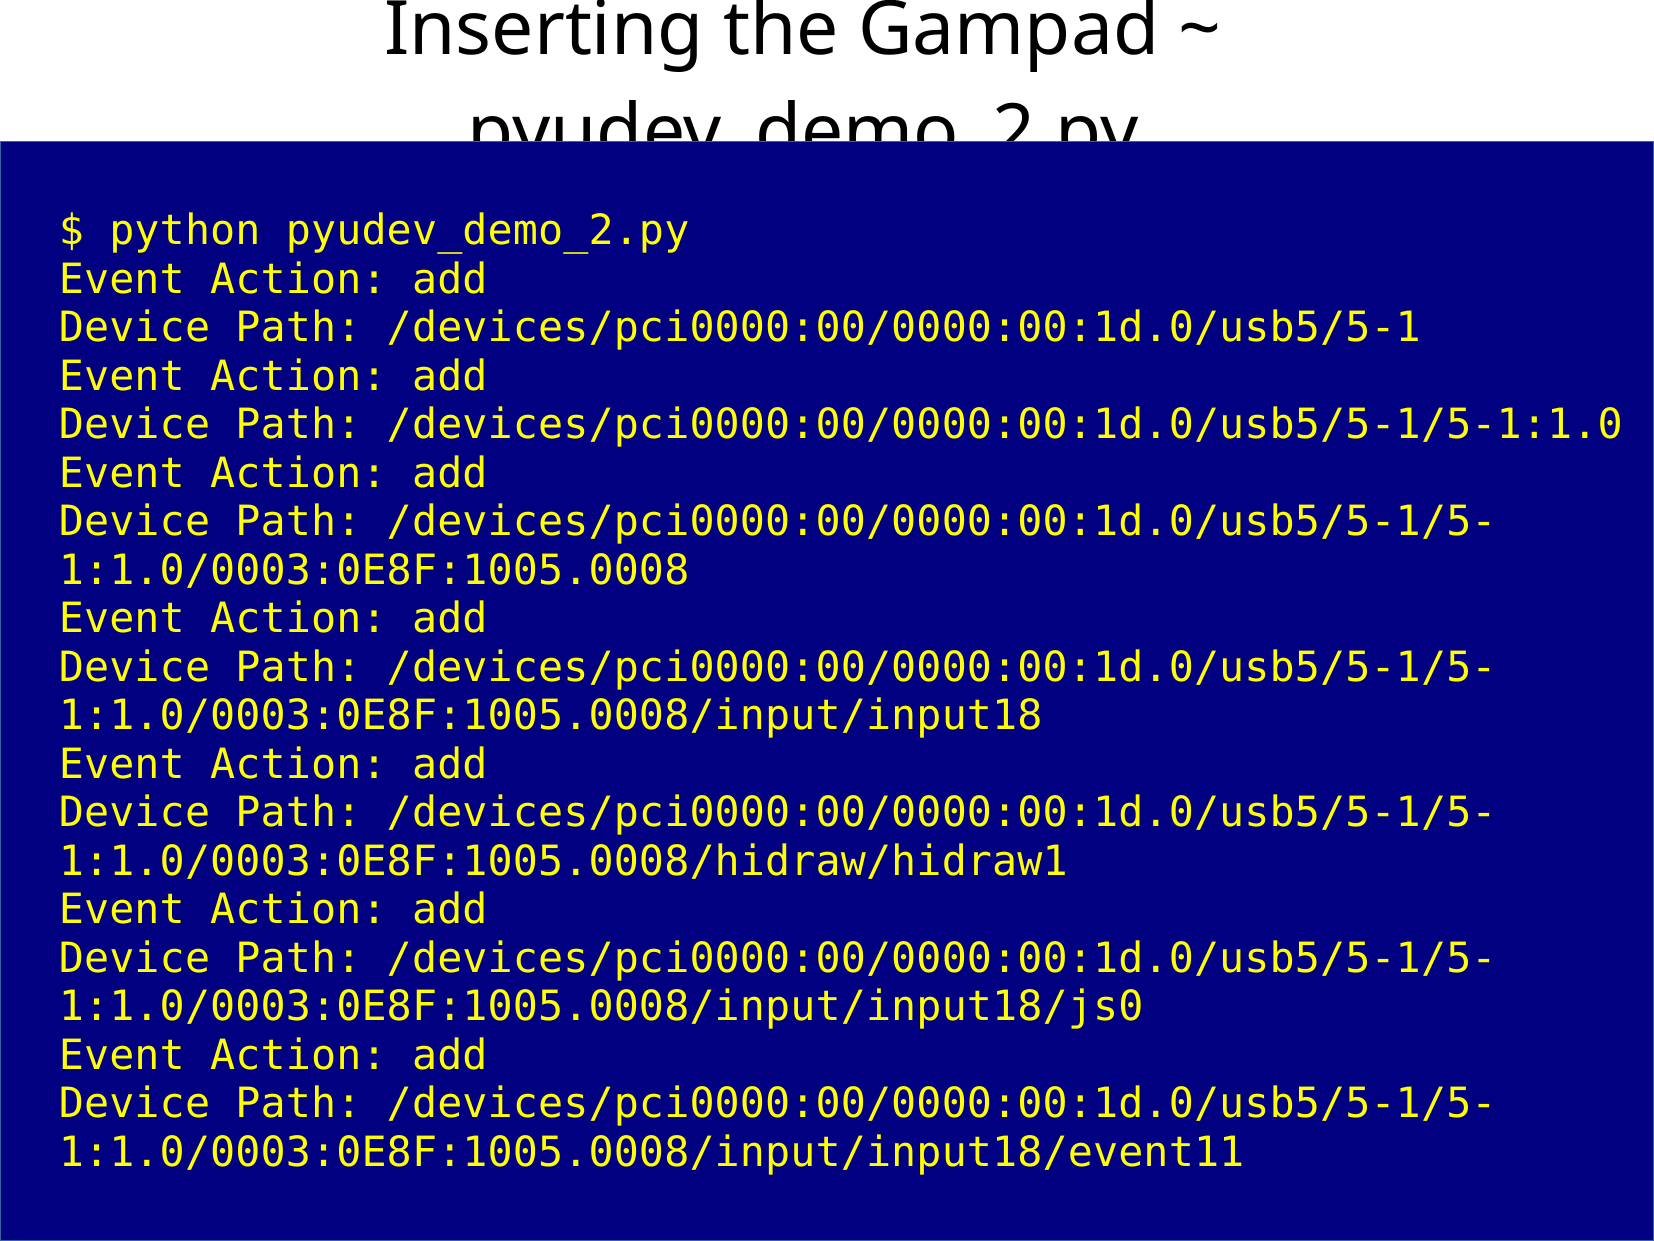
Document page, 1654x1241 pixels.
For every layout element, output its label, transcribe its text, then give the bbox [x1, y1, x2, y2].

text_box $ python pyudev_demo_2.py Event Action: add Device Path: /devices/pci0000:00/0000:00:1d.0/usb5/5-1 Event Action: add Device Path: /devices/pci0000:00/0000:00:1d.0/usb5/5-1/5-1:1.0 Event Action: add Device Path: /devices/pci0000:00/0000:00:1d.0/usb5/5-1/5-1:1.0/0003:0E8F:1005.0008 Event Action: add Device Path: /devices/pci0000:00/0000:00:1d.0/usb5/5-1/5-1:1.0/0003:0E8F:1005.0008/input/input18 Event Action: add Device Path: /devices/pci0000:00/0000:00:1d.0/usb5/5-1/5-1:1.0/0003:0E8F:1005.0008/hidraw/hidraw1 Event Action: add Device Path: /devices/pci0000:00/0000:00:1d.0/usb5/5-1/5-1:1.0/0003:0E8F:1005.0008/input/input18/js0 Event Action: add Device Path: /devices/pci0000:00/0000:00:1d.0/usb5/5-1/5-1:1.0/0003:0E8F:1005.0008/input/input18/event11 [0, 141, 1654, 1241]
title Inserting the Gampad ~ pyudev_demo_2.py [59, 35, 1548, 118]
